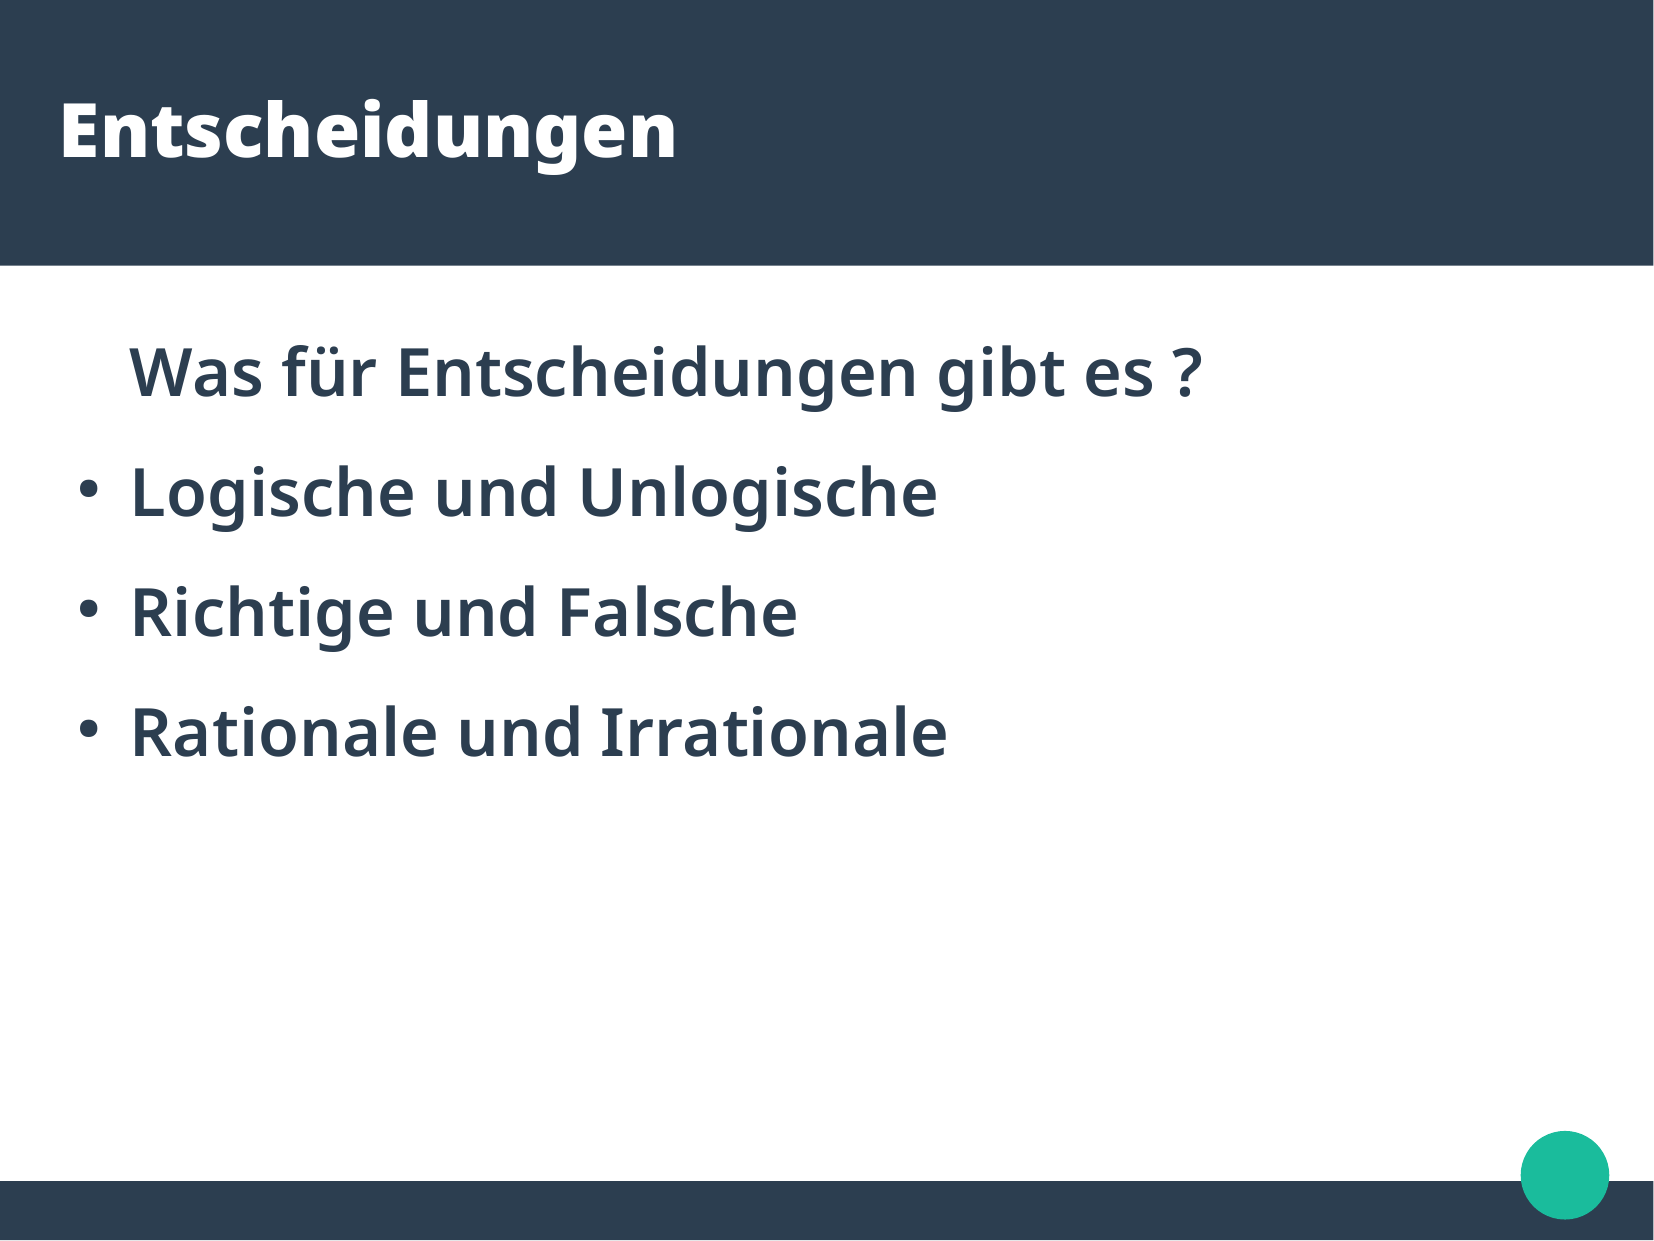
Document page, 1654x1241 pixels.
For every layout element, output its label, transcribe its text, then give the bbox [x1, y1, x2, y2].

title Entscheidungen [59, 49, 1595, 207]
list Was für Entscheidungen gibt es ? Logische und Unlogische Richtige und Falsche Rationale und Irrationale [59, 324, 1595, 1152]
